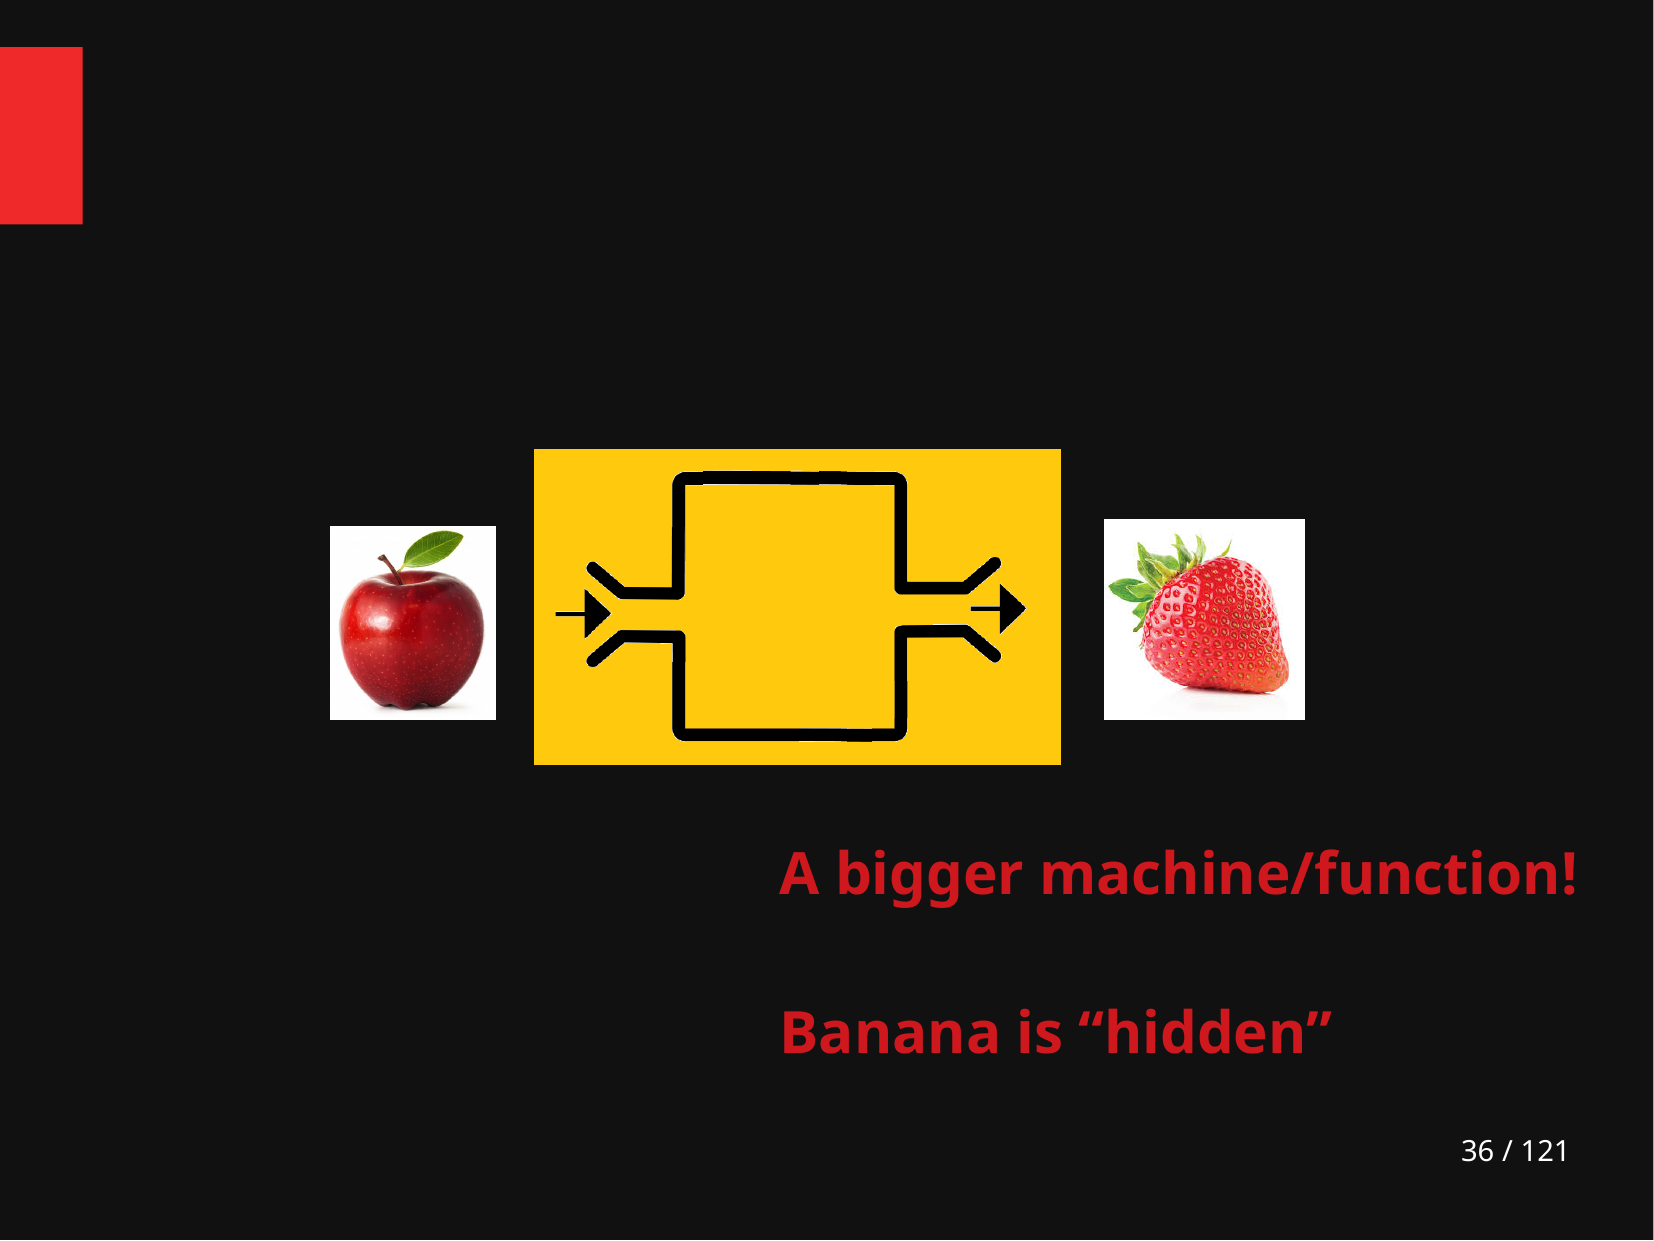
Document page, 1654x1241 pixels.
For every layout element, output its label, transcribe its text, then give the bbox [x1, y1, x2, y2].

picture [1104, 519, 1306, 721]
picture [534, 449, 1061, 766]
text_box A bigger machine/function! Banana is “hidden” [765, 825, 1606, 1215]
picture [330, 526, 496, 721]
